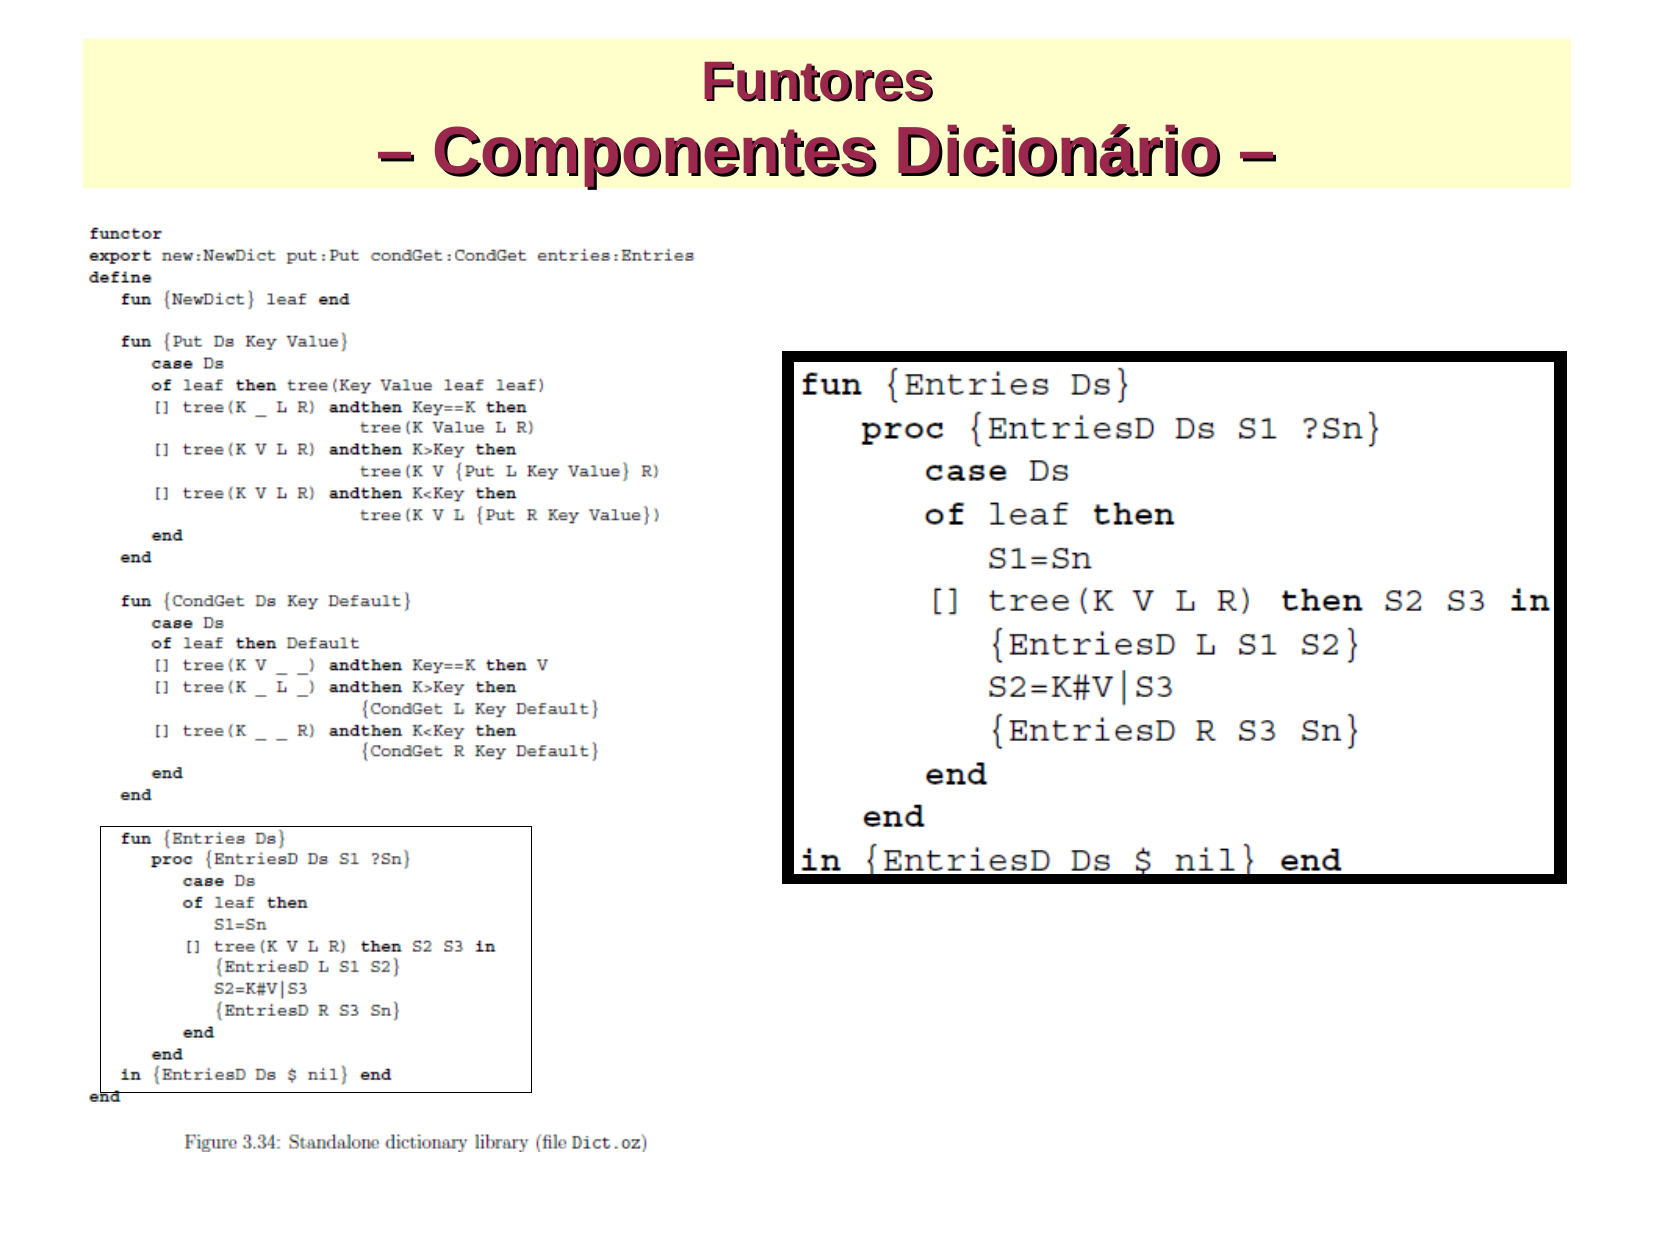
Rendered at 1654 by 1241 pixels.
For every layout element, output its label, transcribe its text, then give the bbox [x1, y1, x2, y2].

text_box [782, 351, 1567, 884]
text_box [100, 826, 532, 1093]
picture [794, 362, 1554, 874]
picture [88, 225, 698, 1152]
title Funtores – Componentes Dicionário – [82, 38, 1571, 189]
